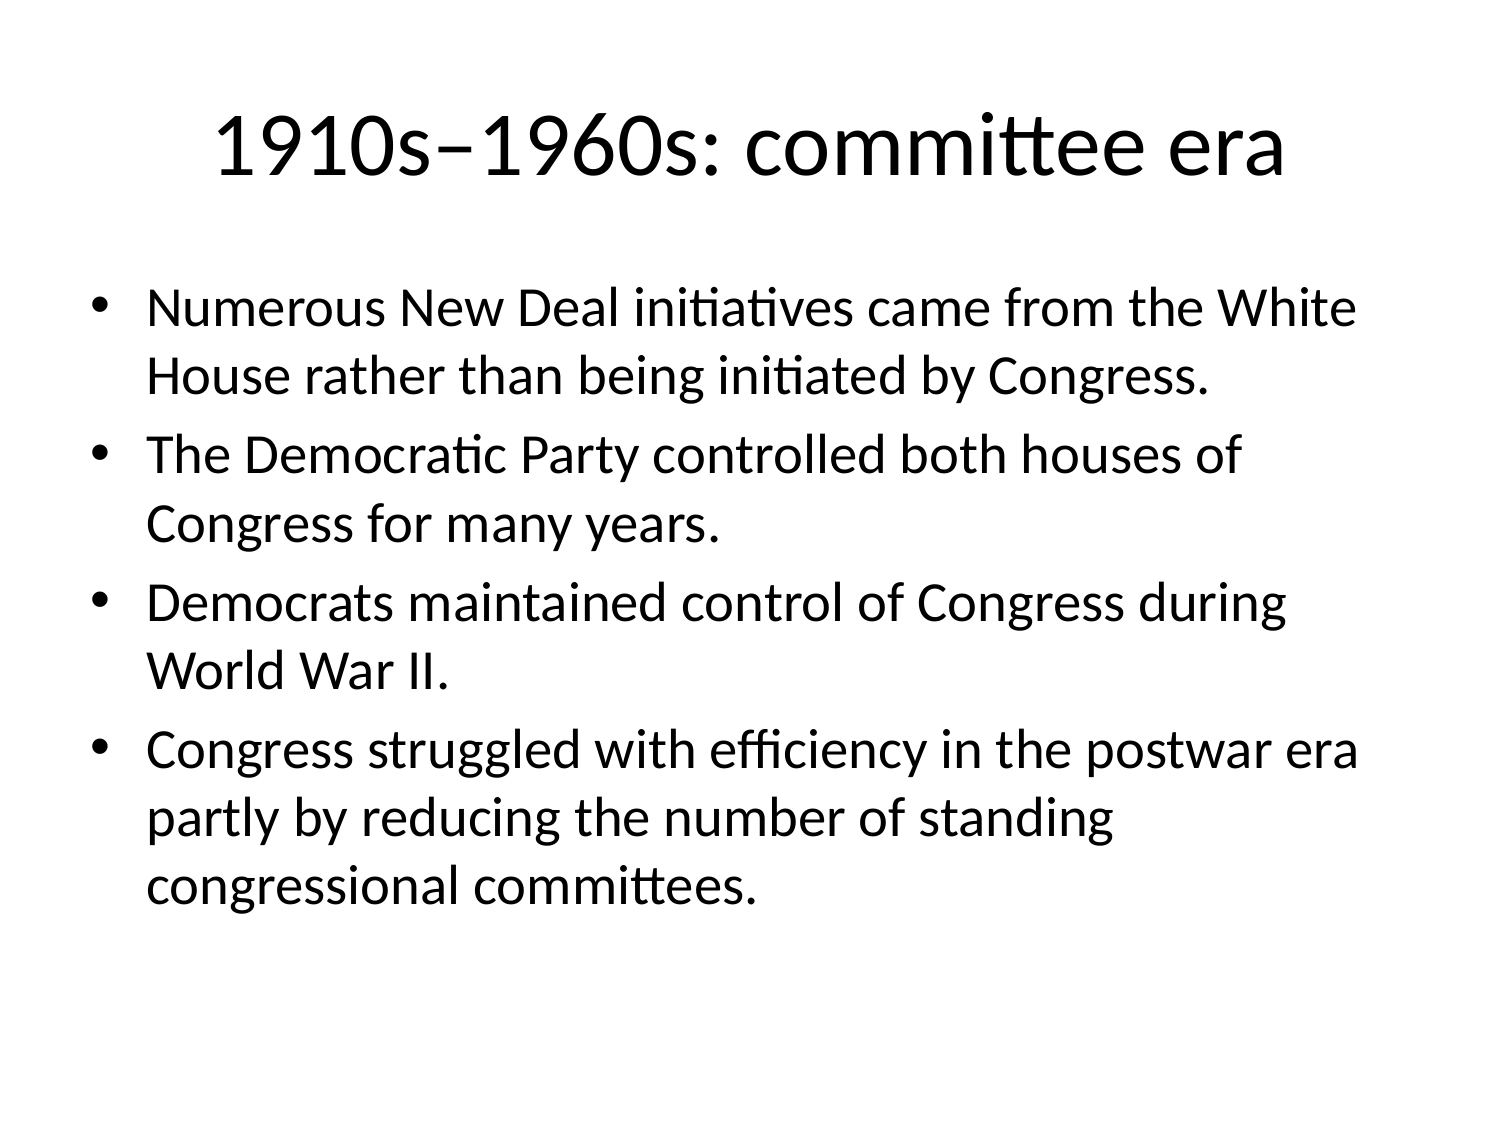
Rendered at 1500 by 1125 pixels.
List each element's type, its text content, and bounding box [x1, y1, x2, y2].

title 1910s–1960s: committee era [75, 45, 1425, 233]
list Numerous New Deal initiatives came from the White House rather than being initiated by Congress. The Democratic Party controlled both houses of Congress for many years. Democrats maintained control of Congress during World War II. Congress struggled with efficiency in the postwar era partly by reducing the number of standing congressional committees. [75, 262, 1425, 1005]
